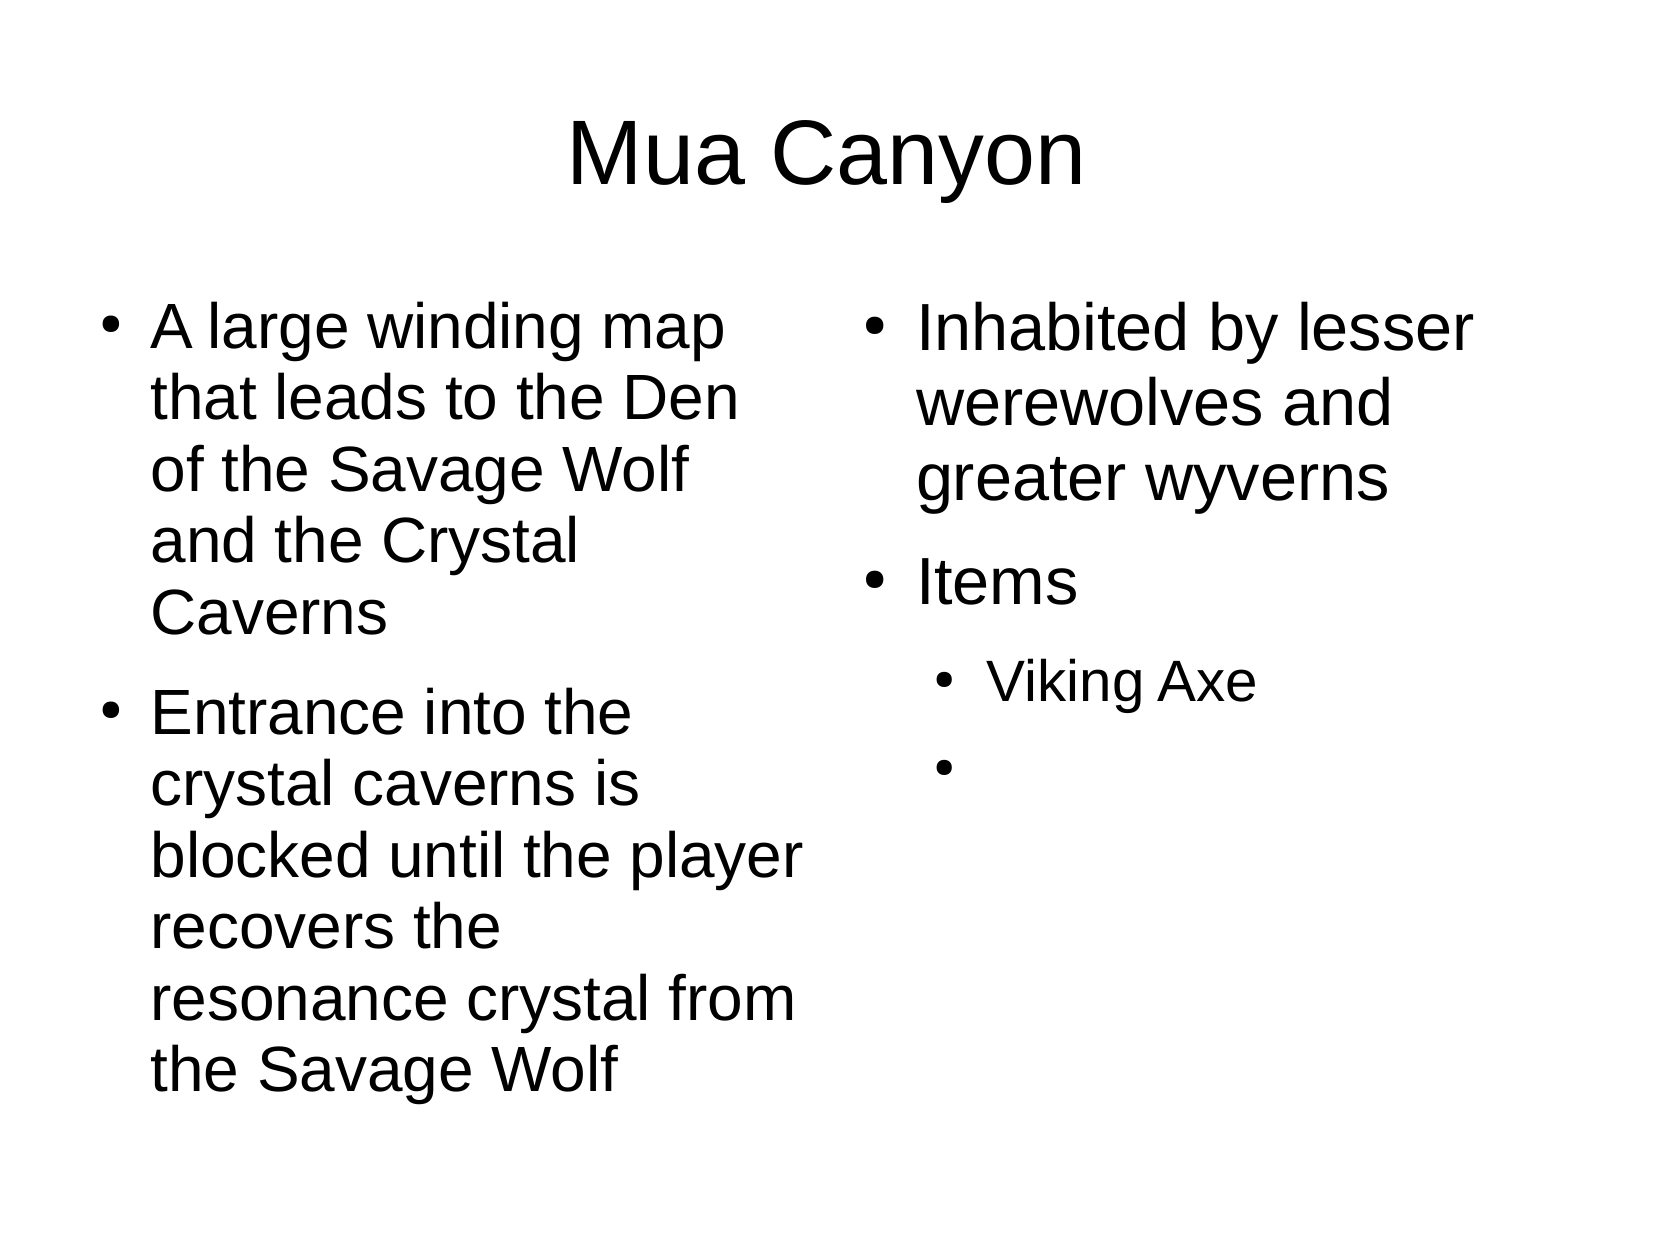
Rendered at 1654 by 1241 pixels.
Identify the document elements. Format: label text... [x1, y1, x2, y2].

list Inhabited by lesser werewolves and greater wyverns Items Viking Axe [845, 290, 1572, 1109]
list A large winding map that leads to the Den of the Savage Wolf and the Crystal Caverns Entrance into the crystal caverns is blocked until the player recovers the resonance crystal from the Savage Wolf [82, 290, 809, 1109]
title Mua Canyon [82, 56, 1571, 250]
